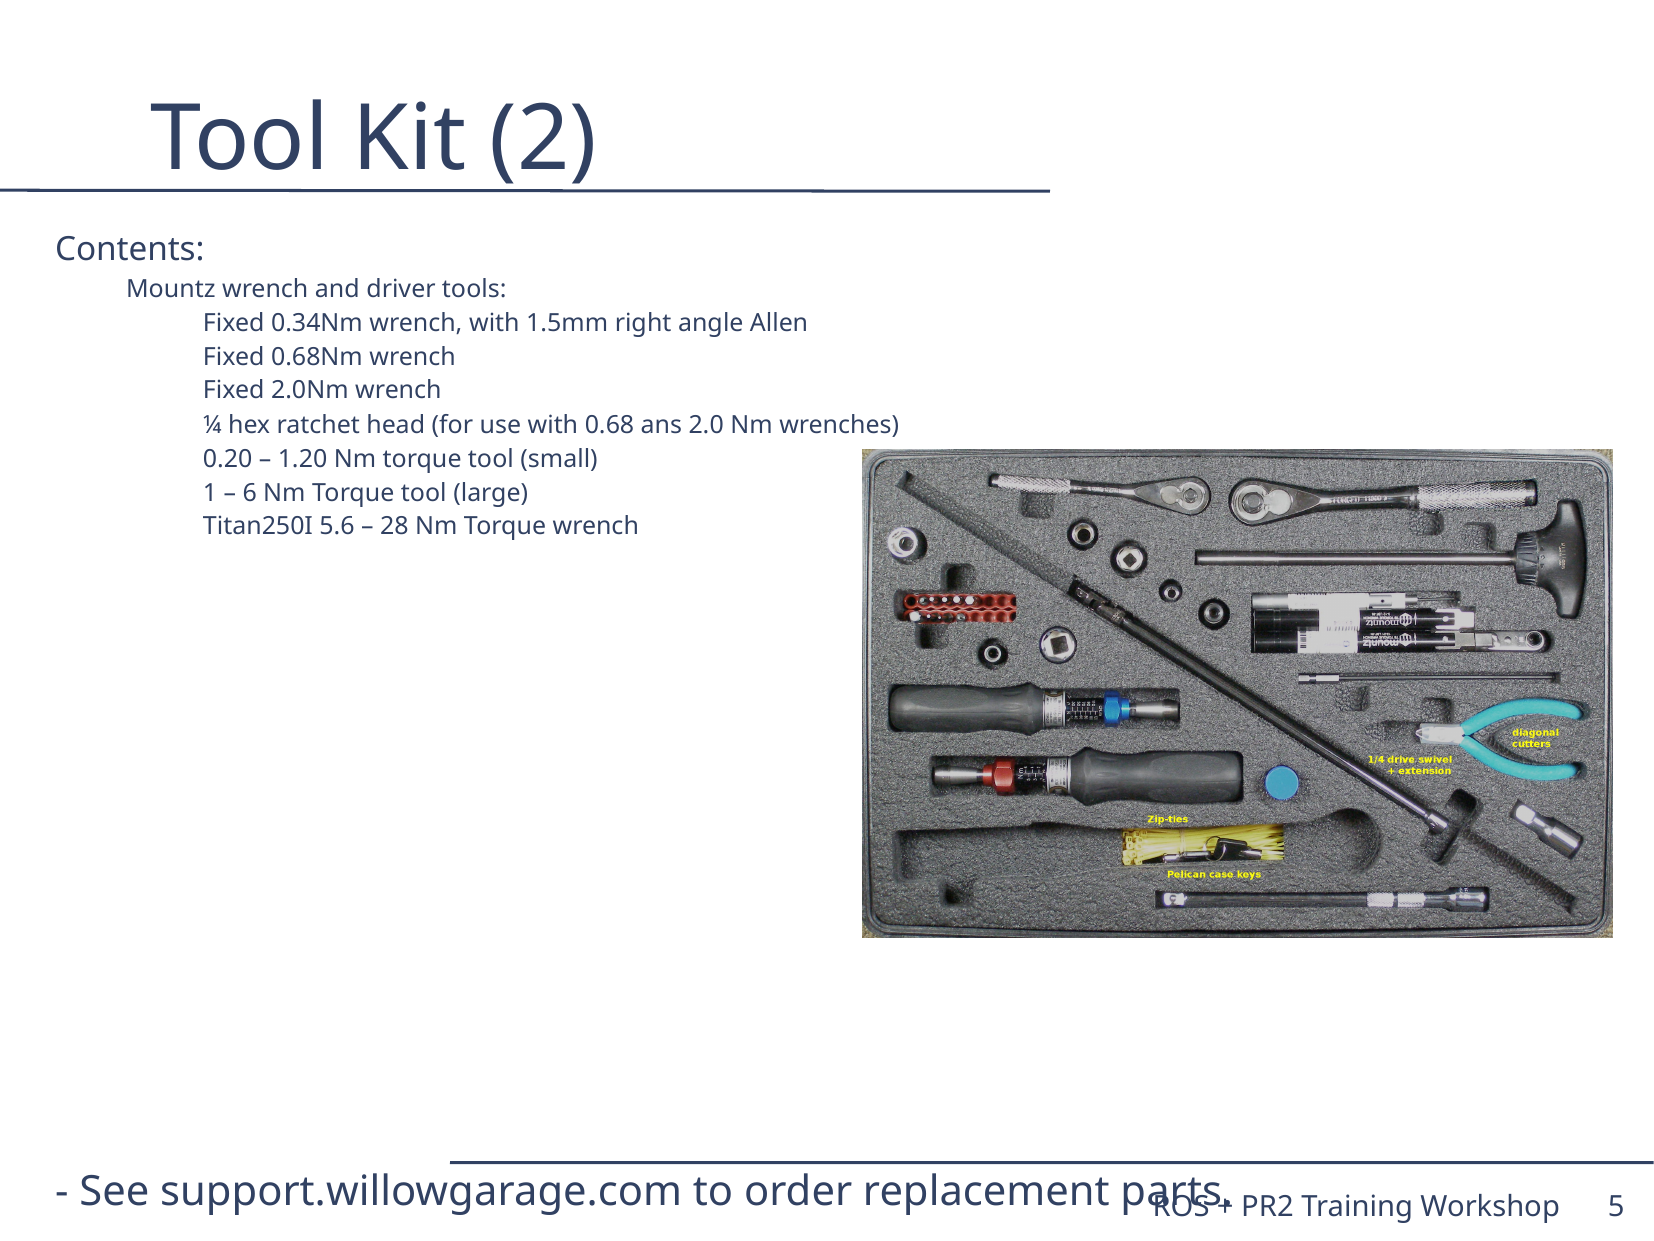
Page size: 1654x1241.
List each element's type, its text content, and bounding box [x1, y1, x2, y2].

list Contents: Mountz wrench and driver tools: Fixed 0.34Nm wrench, with 1.5mm right angle Allen Fixed 0.68Nm wrench Fixed 2.0Nm wrench ¼ hex ratchet head (for use with 0.68 ans 2.0 Nm wrenches) 0.20 – 1.20 Nm torque tool (small) 1 – 6 Nm Torque tool (large) Titan250I 5.6 – 28 Nm Torque wrench - See support.willowgarage.com to order replacement parts. [37, 225, 1571, 1109]
picture [862, 449, 1613, 938]
title Tool Kit (2) [150, 56, 1639, 212]
